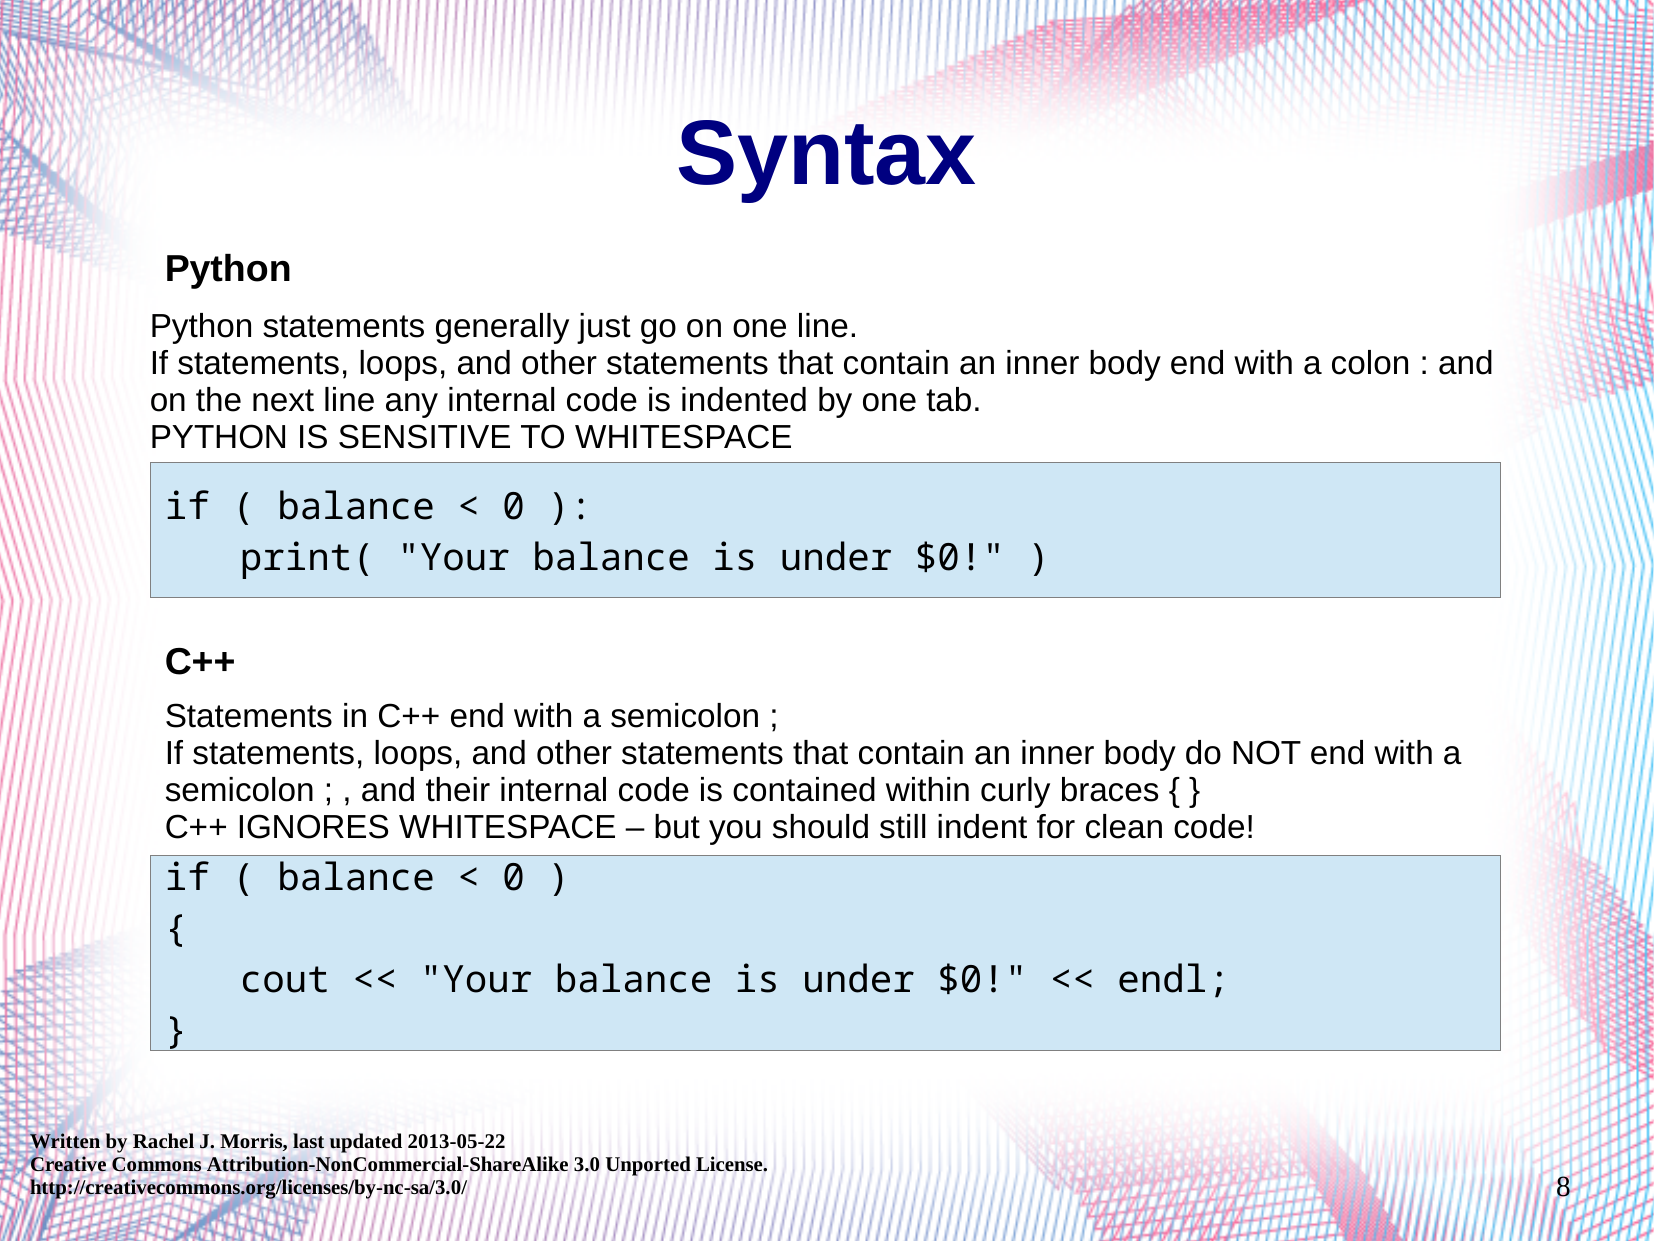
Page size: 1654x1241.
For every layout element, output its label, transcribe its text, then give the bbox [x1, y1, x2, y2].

text_box if ( balance < 0 ) { cout << "Your balance is under $0!" << endl; } [150, 855, 1501, 1051]
text_box Statements in C++ end with a semicolon ; If statements, loops, and other statements that contain an inner body do NOT end with a semicolon ; , and their internal code is contained within curly braces { } C++ IGNORES WHITESPACE – but you should still indent for clean code! [150, 690, 1546, 853]
text_box Python [150, 240, 751, 297]
title Syntax [82, 49, 1571, 257]
text_box Python statements generally just go on one line. If statements, loops, and other statements that contain an inner body end with a colon : and on the next line any internal code is indented by one tab. PYTHON IS SENSITIVE TO WHITESPACE [135, 300, 1516, 463]
text_box C++ [150, 633, 751, 690]
picture [0, 0, 1654, 1241]
text_box if ( balance < 0 ): print( "Your balance is under $0!" ) [150, 462, 1501, 598]
